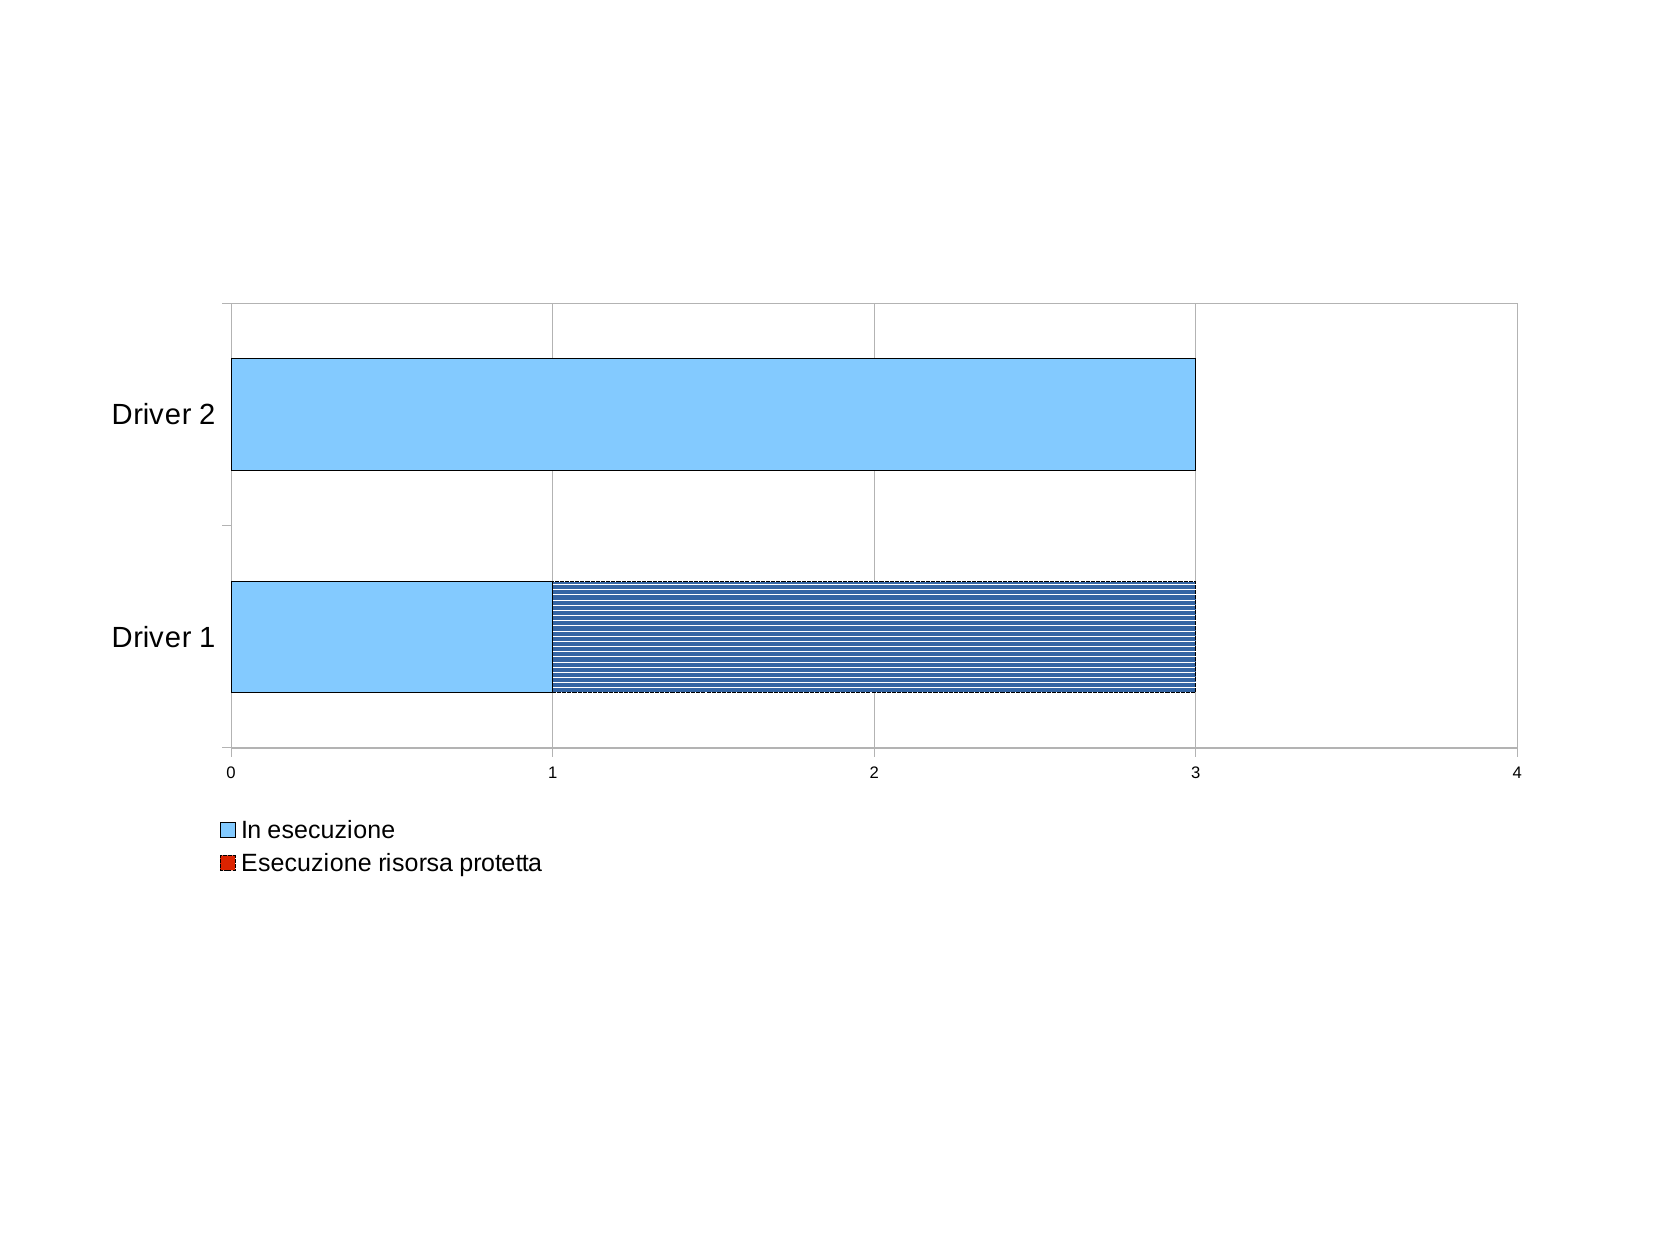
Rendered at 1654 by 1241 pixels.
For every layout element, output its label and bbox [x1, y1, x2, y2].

chart [82, 290, 1571, 944]
